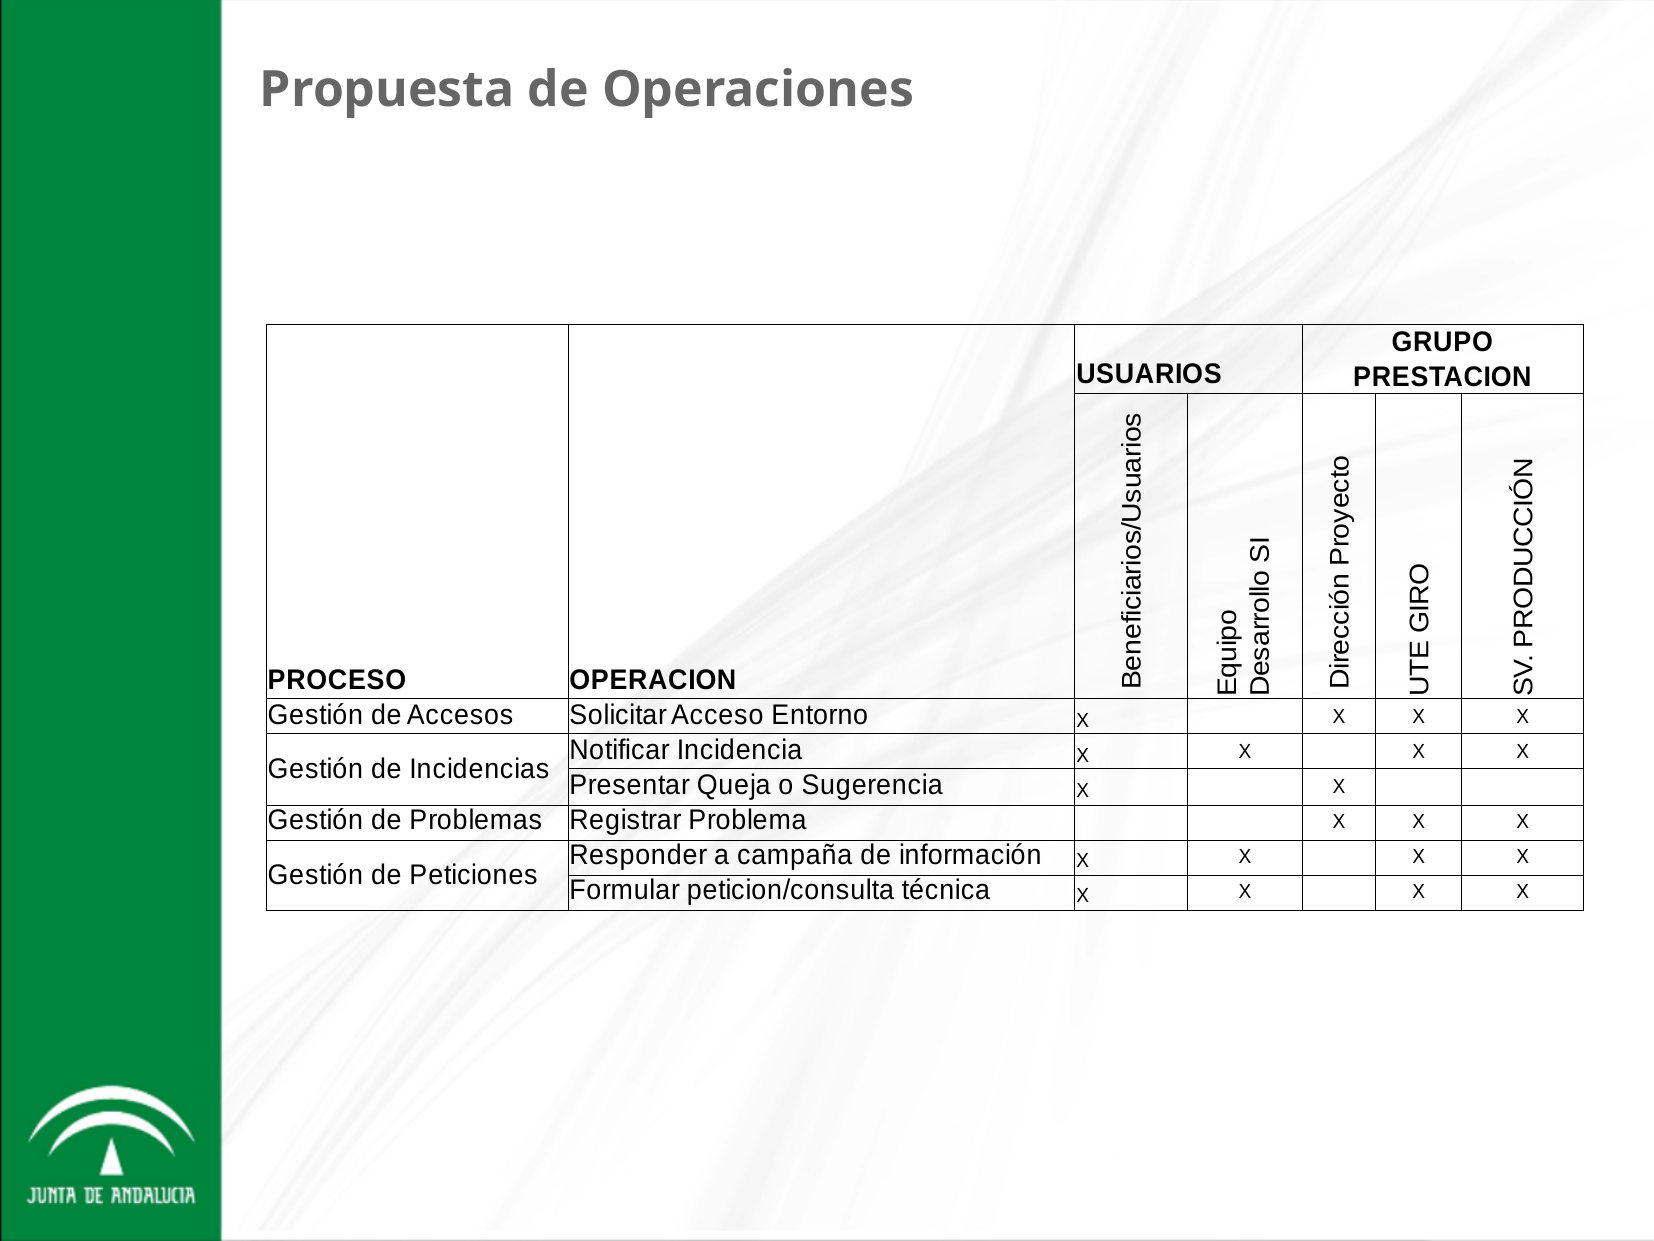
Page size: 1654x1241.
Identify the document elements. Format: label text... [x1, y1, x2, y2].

chart [265, 324, 1587, 912]
title Propuesta de Operaciones [259, 37, 1577, 136]
picture [0, 0, 1654, 1241]
